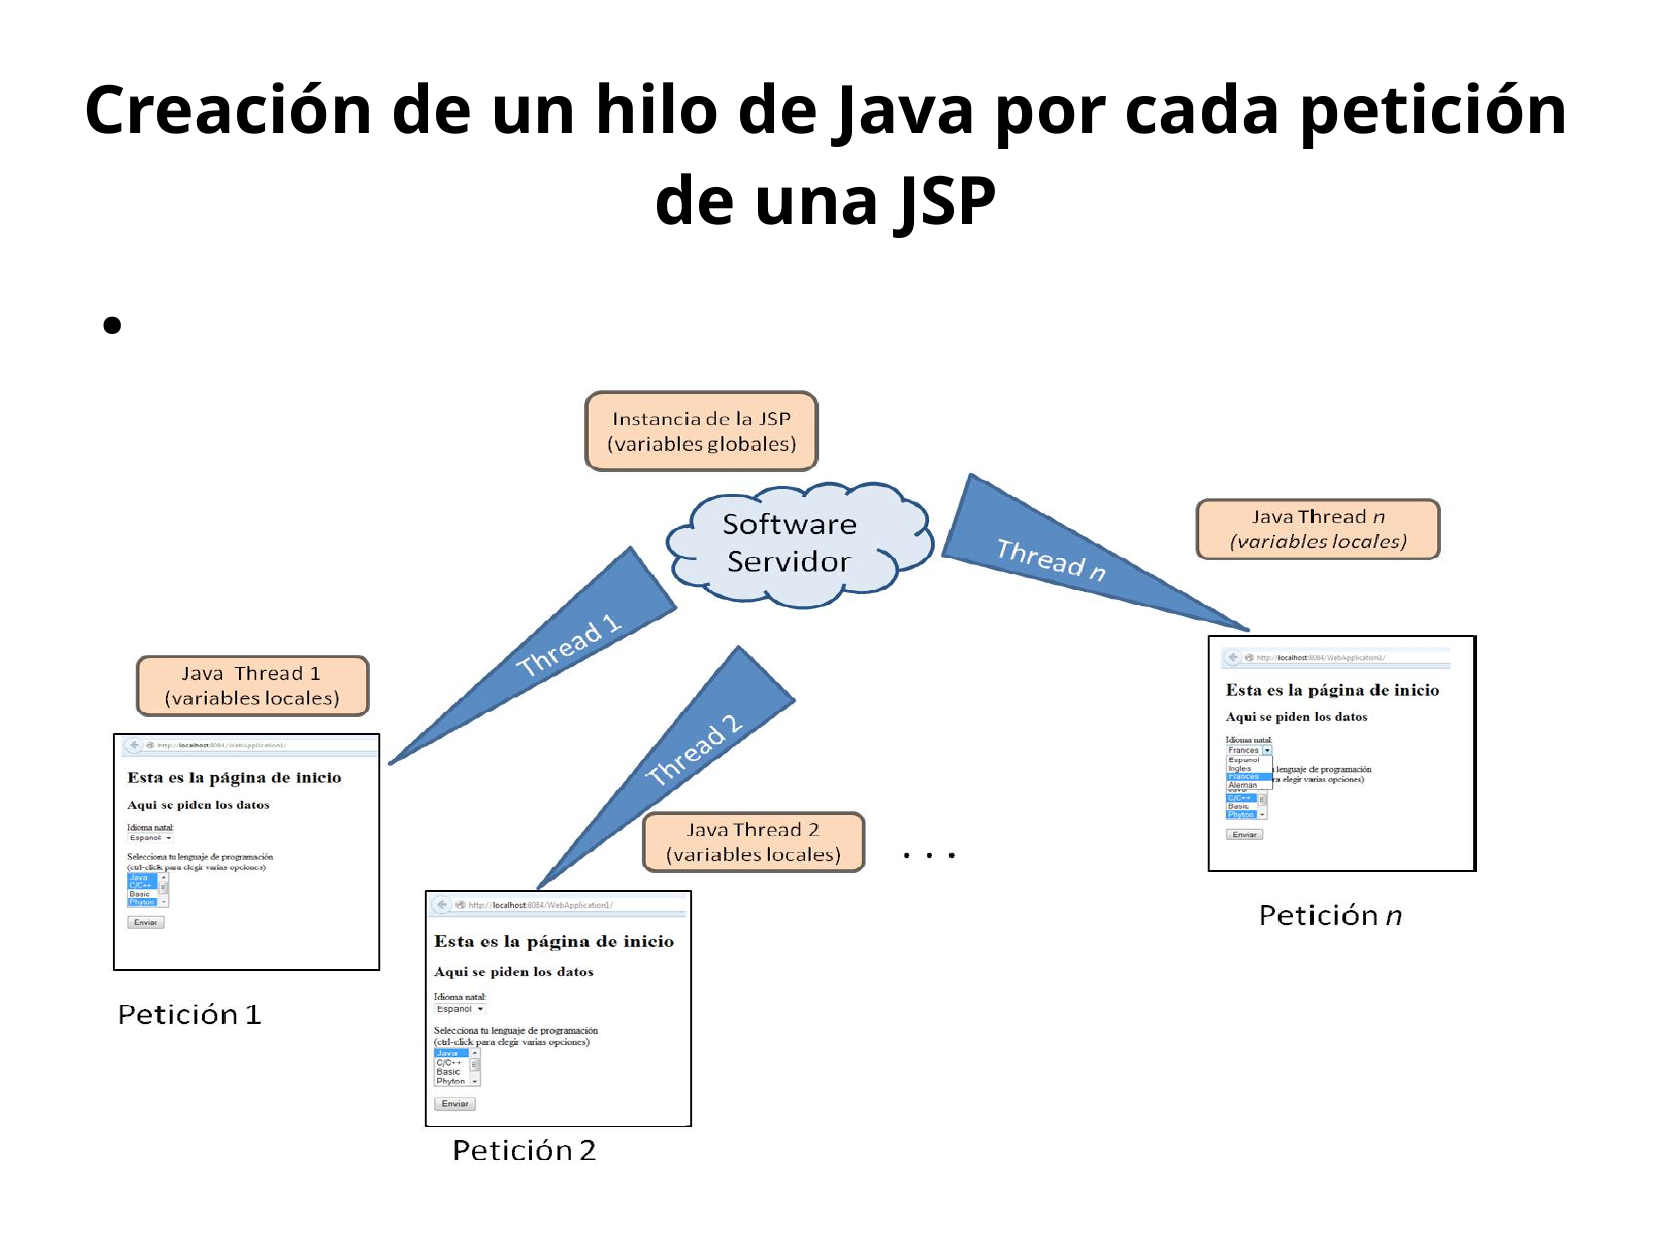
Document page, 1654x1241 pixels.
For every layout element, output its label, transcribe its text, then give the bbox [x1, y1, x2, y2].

title Creación de un hilo de Java por cada petición de una JSP [82, 49, 1571, 257]
list [82, 290, 1571, 1109]
picture [94, 389, 1477, 1175]
